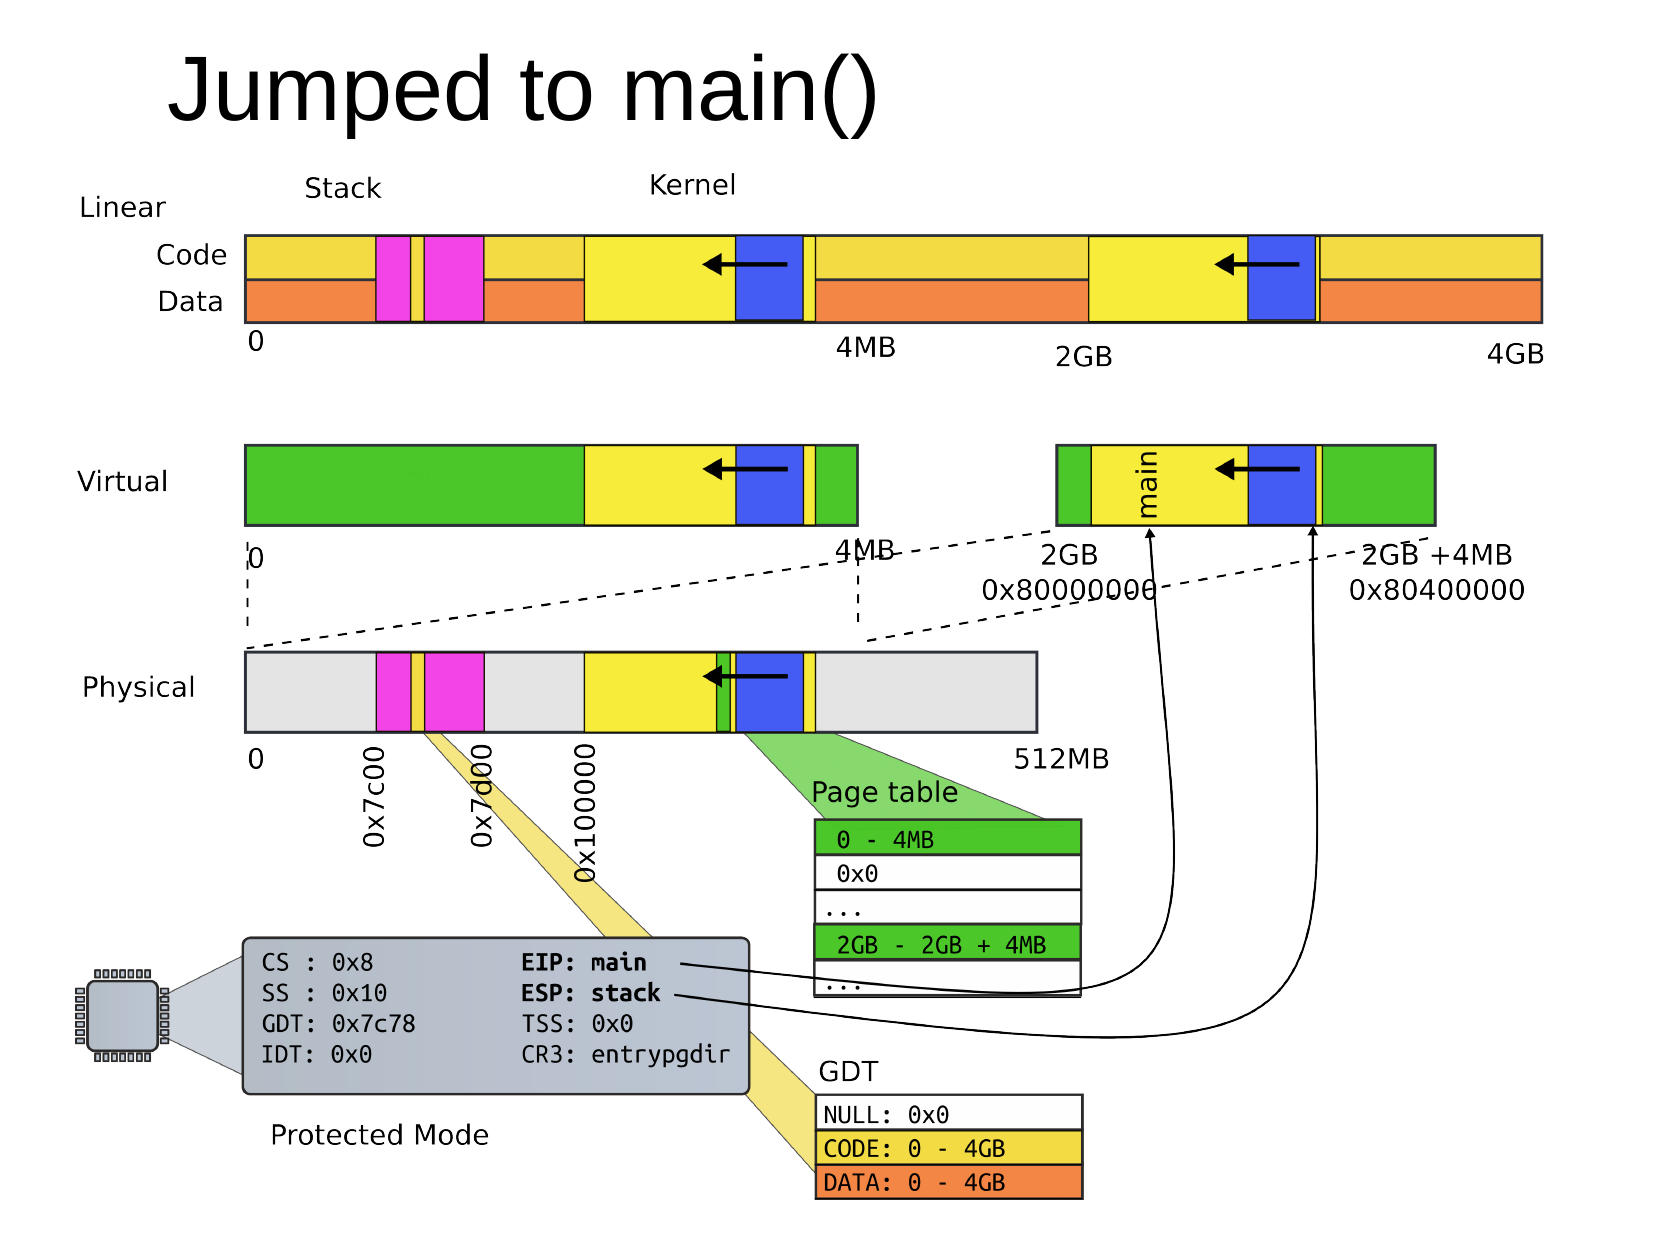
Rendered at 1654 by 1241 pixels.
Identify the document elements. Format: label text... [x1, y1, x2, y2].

title Jumped to main() [37, 37, 1013, 141]
picture [75, 173, 1544, 1201]
